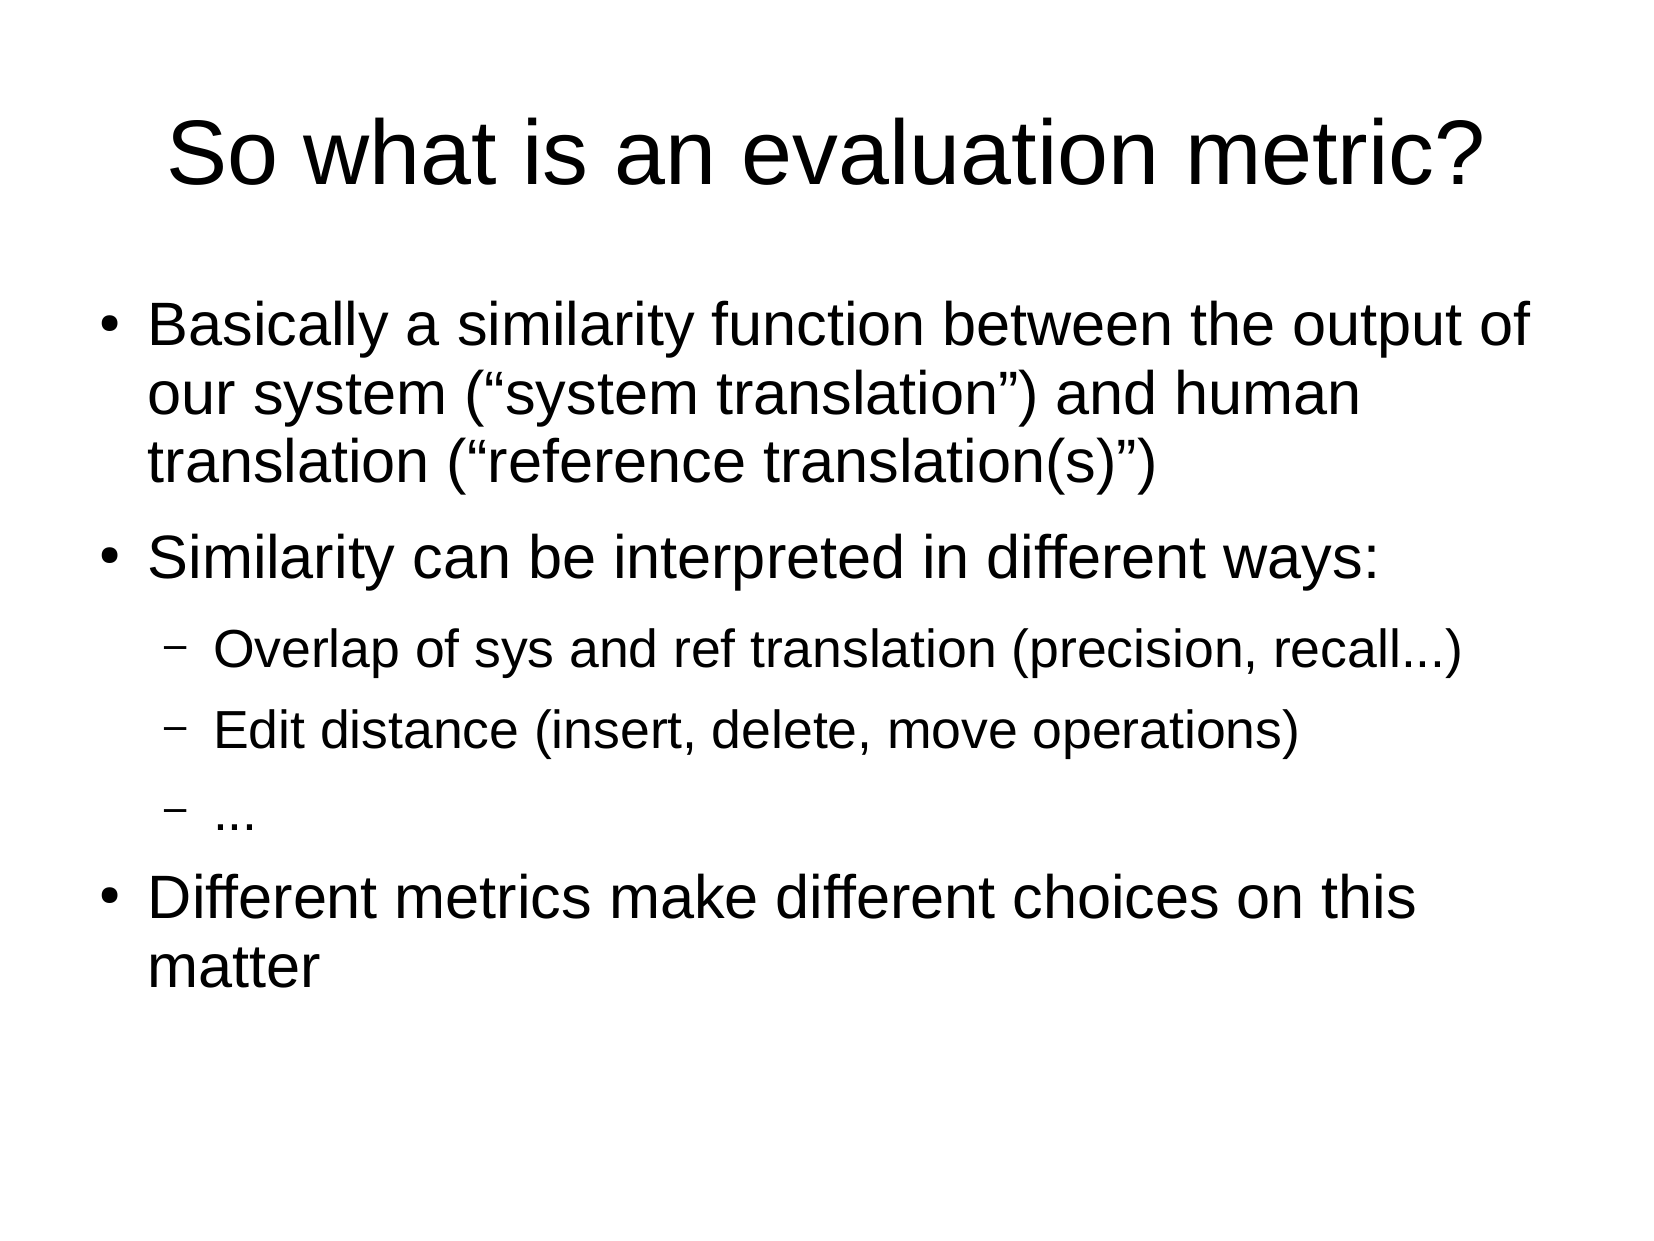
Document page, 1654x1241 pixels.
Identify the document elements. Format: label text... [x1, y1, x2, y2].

list Basically a similarity function between the output of our system (“system translation”) and human translation (“reference translation(s)”) Similarity can be interpreted in different ways: Overlap of sys and ref translation (precision, recall...) Edit distance (insert, delete, move operations) ... Different metrics make different choices on this matter [82, 290, 1571, 1010]
title So what is an evaluation metric? [82, 49, 1571, 257]
